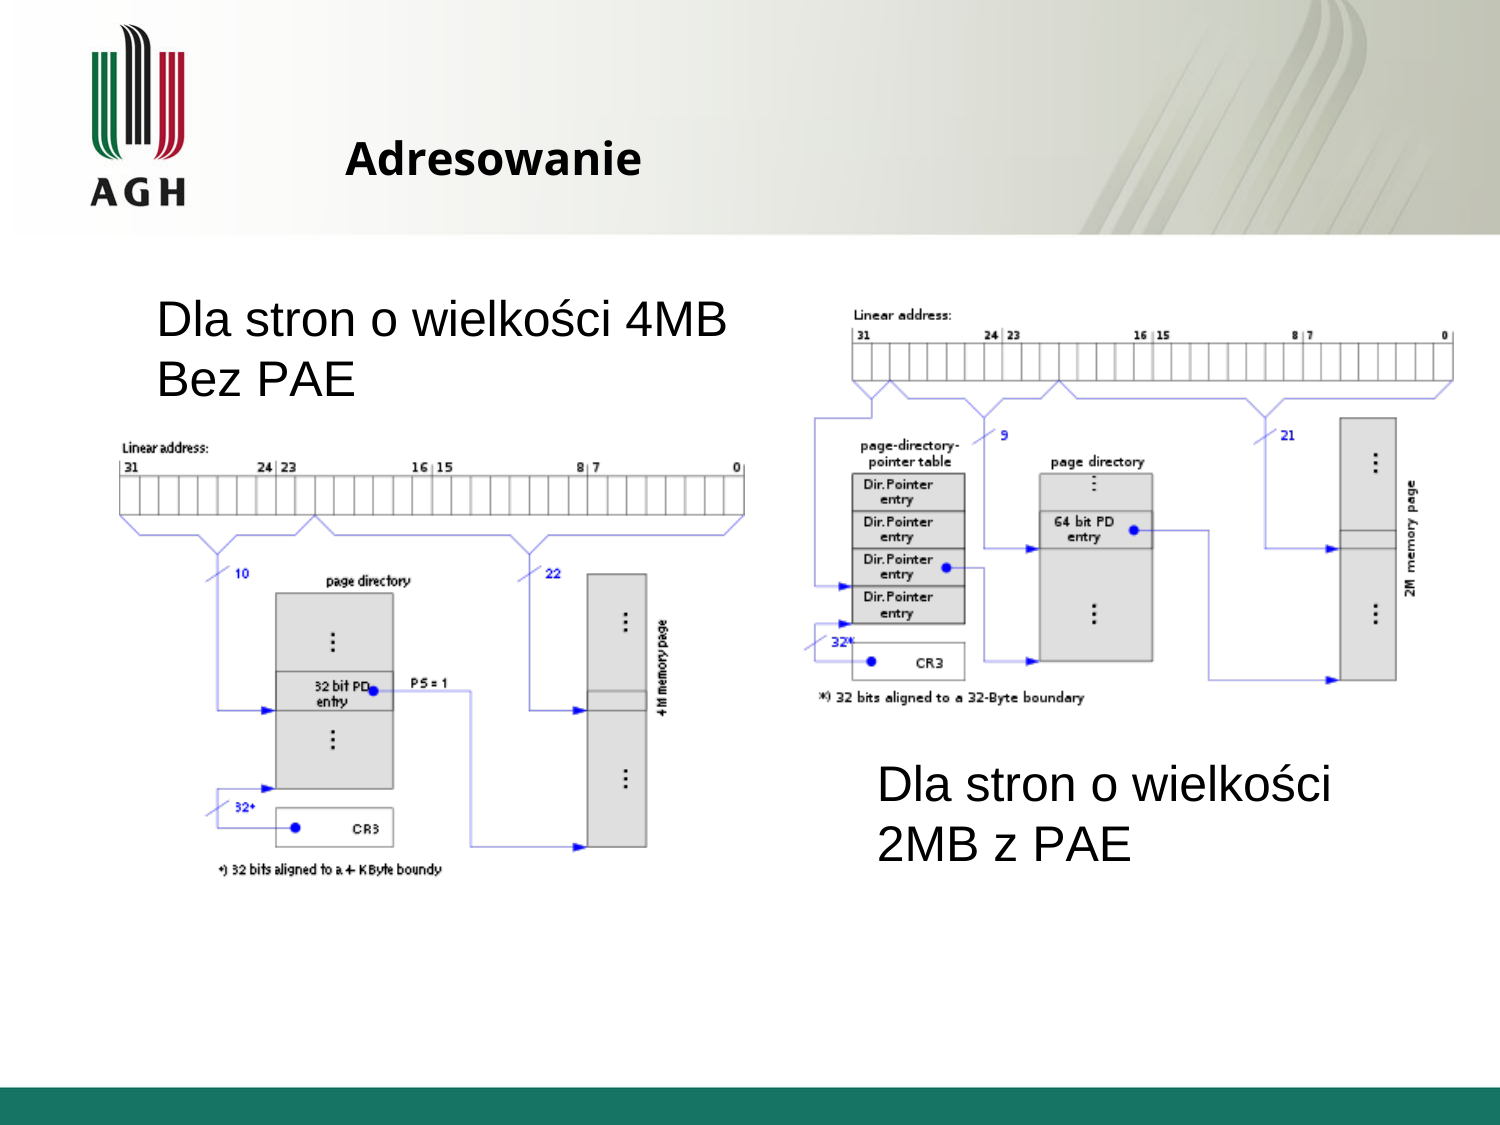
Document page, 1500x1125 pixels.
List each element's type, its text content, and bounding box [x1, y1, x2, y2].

title Adresowanie [330, 94, 1312, 221]
picture [0, 0, 1500, 1125]
text_box Dla stron o wielkości 2MB z PAE [862, 744, 1441, 879]
text_box Dla stron o wielkości 4MB Bez PAE [141, 279, 1264, 415]
